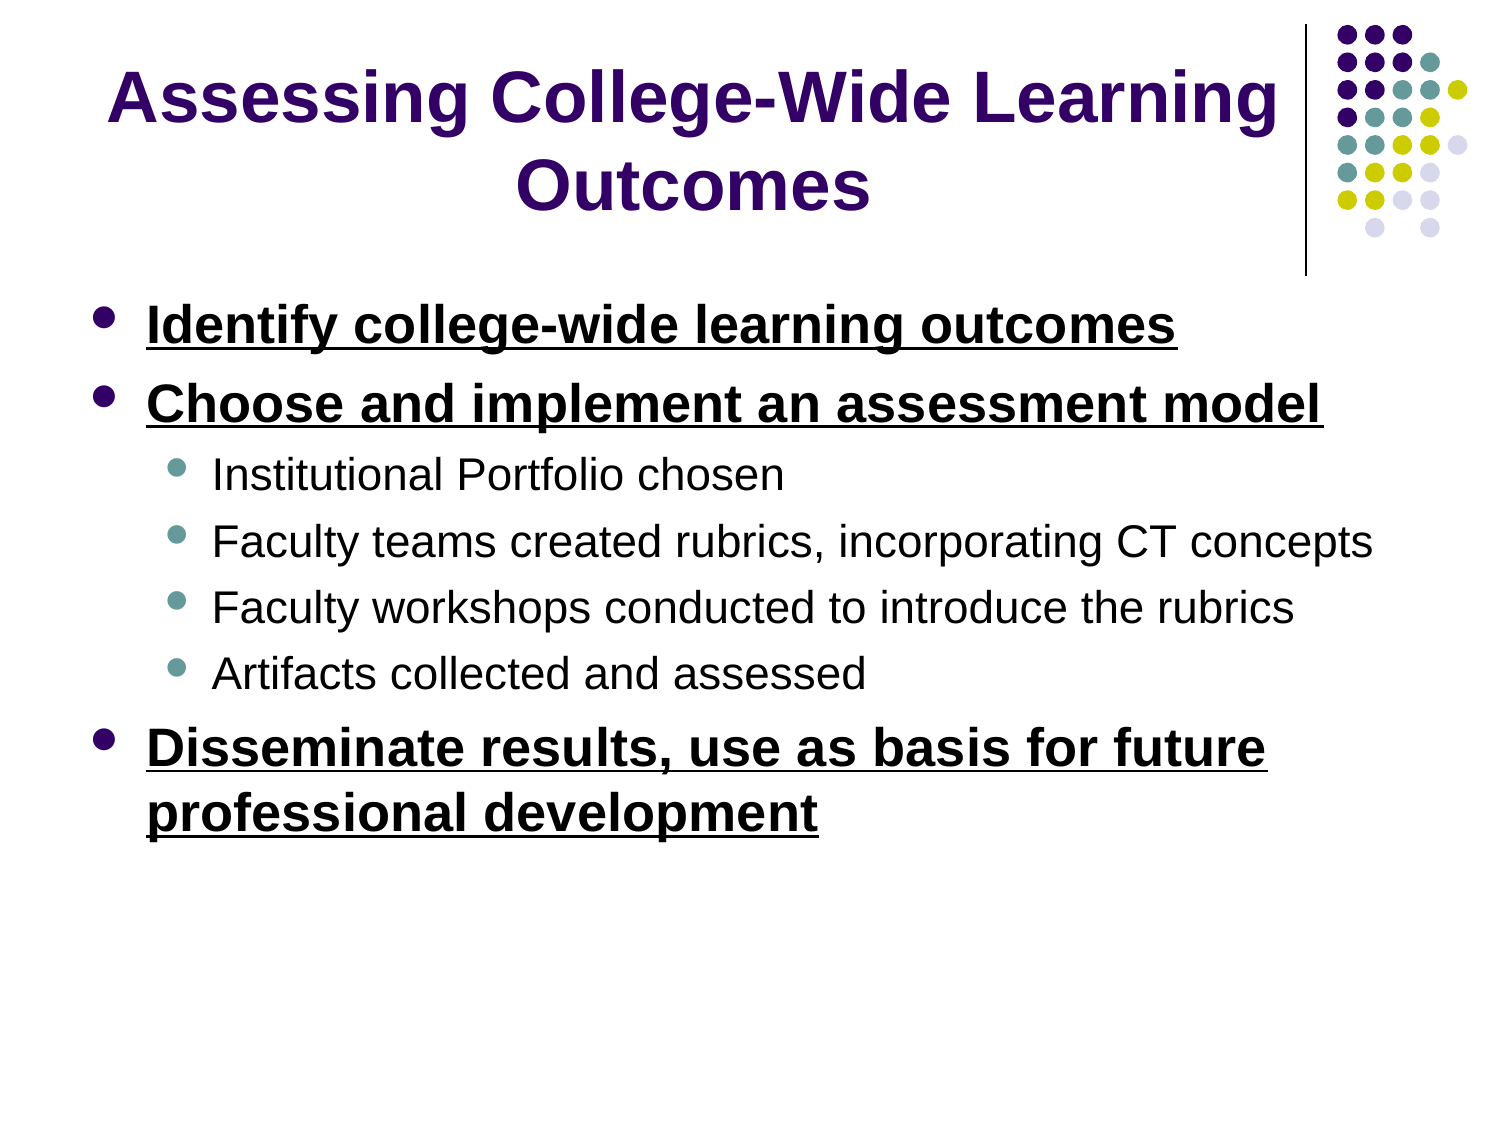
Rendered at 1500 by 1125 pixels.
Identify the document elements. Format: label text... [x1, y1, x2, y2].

list Identify college-wide learning outcomes Choose and implement an assessment model Institutional Portfolio chosen Faculty teams created rubrics, incorporating CT concepts Faculty workshops conducted to introduce the rubrics Artifacts collected and assessed Disseminate results, use as basis for future professional development [75, 282, 1426, 1006]
title Assessing College-Wide Learning Outcomes [74, 20, 1313, 233]
